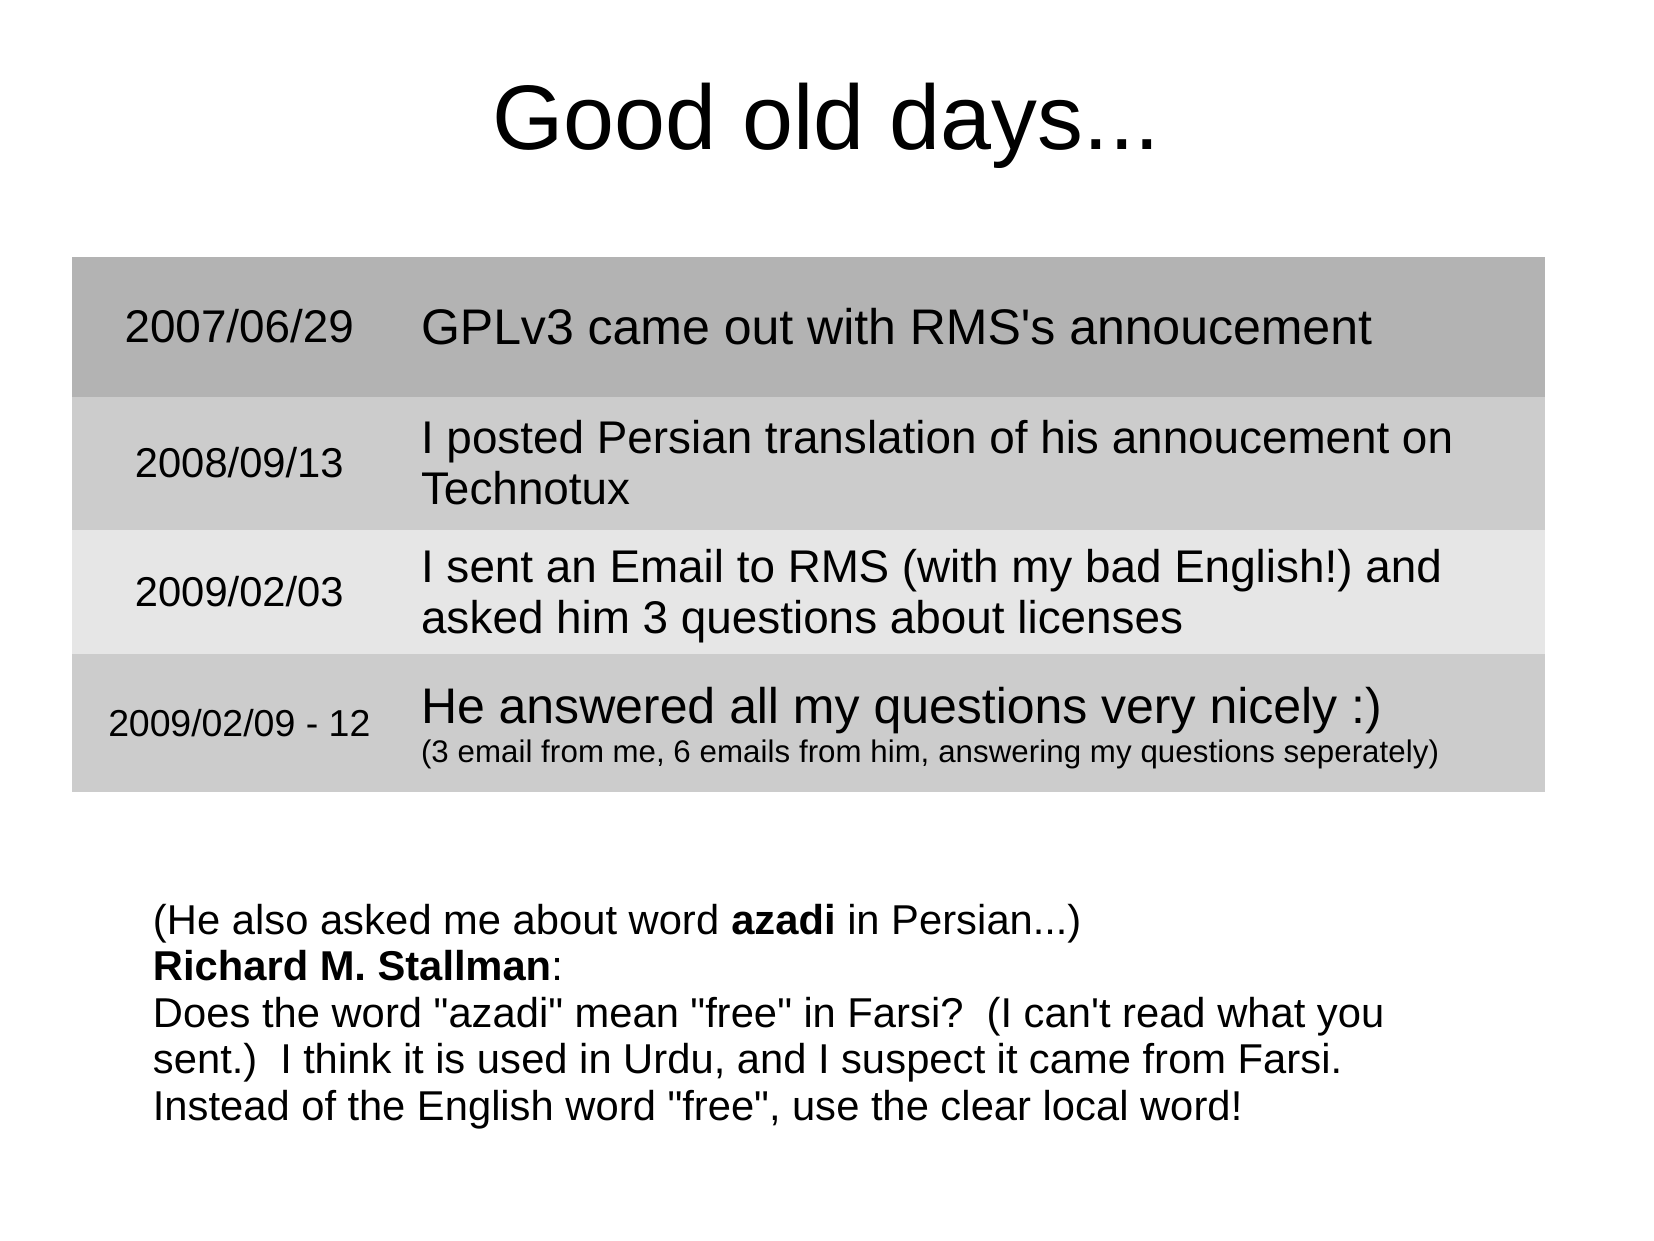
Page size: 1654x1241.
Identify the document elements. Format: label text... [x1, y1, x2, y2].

table_cell 2009/02/09 - 12 [72, 654, 406, 792]
table_cell 2009/02/03 [72, 530, 406, 654]
table_cell I sent an Email to RMS (with my bad English!) and asked him 3 questions about licenses [406, 530, 1545, 654]
table_cell I posted Persian translation of his annoucement on Technotux [406, 397, 1545, 530]
table_cell 2008/09/13 [72, 397, 406, 530]
table_cell He answered all my questions very nicely :) (3 email from me, 6 emails from him, answering my questions seperately) [406, 654, 1545, 792]
text_box (He also asked me about word azadi in Persian...) Richard M. Stallman: Does the word "azadi" mean "free" in Farsi? (I can't read what you sent.) I think it is used in Urdu, and I suspect it came from Farsi. Instead of the English word "free", use the clear local word! [138, 889, 1504, 1113]
table_header GPLv3 came out with RMS's annoucement [406, 257, 1545, 397]
table_header 2007/06/29 [72, 257, 406, 397]
title Good old days... [82, 13, 1571, 222]
